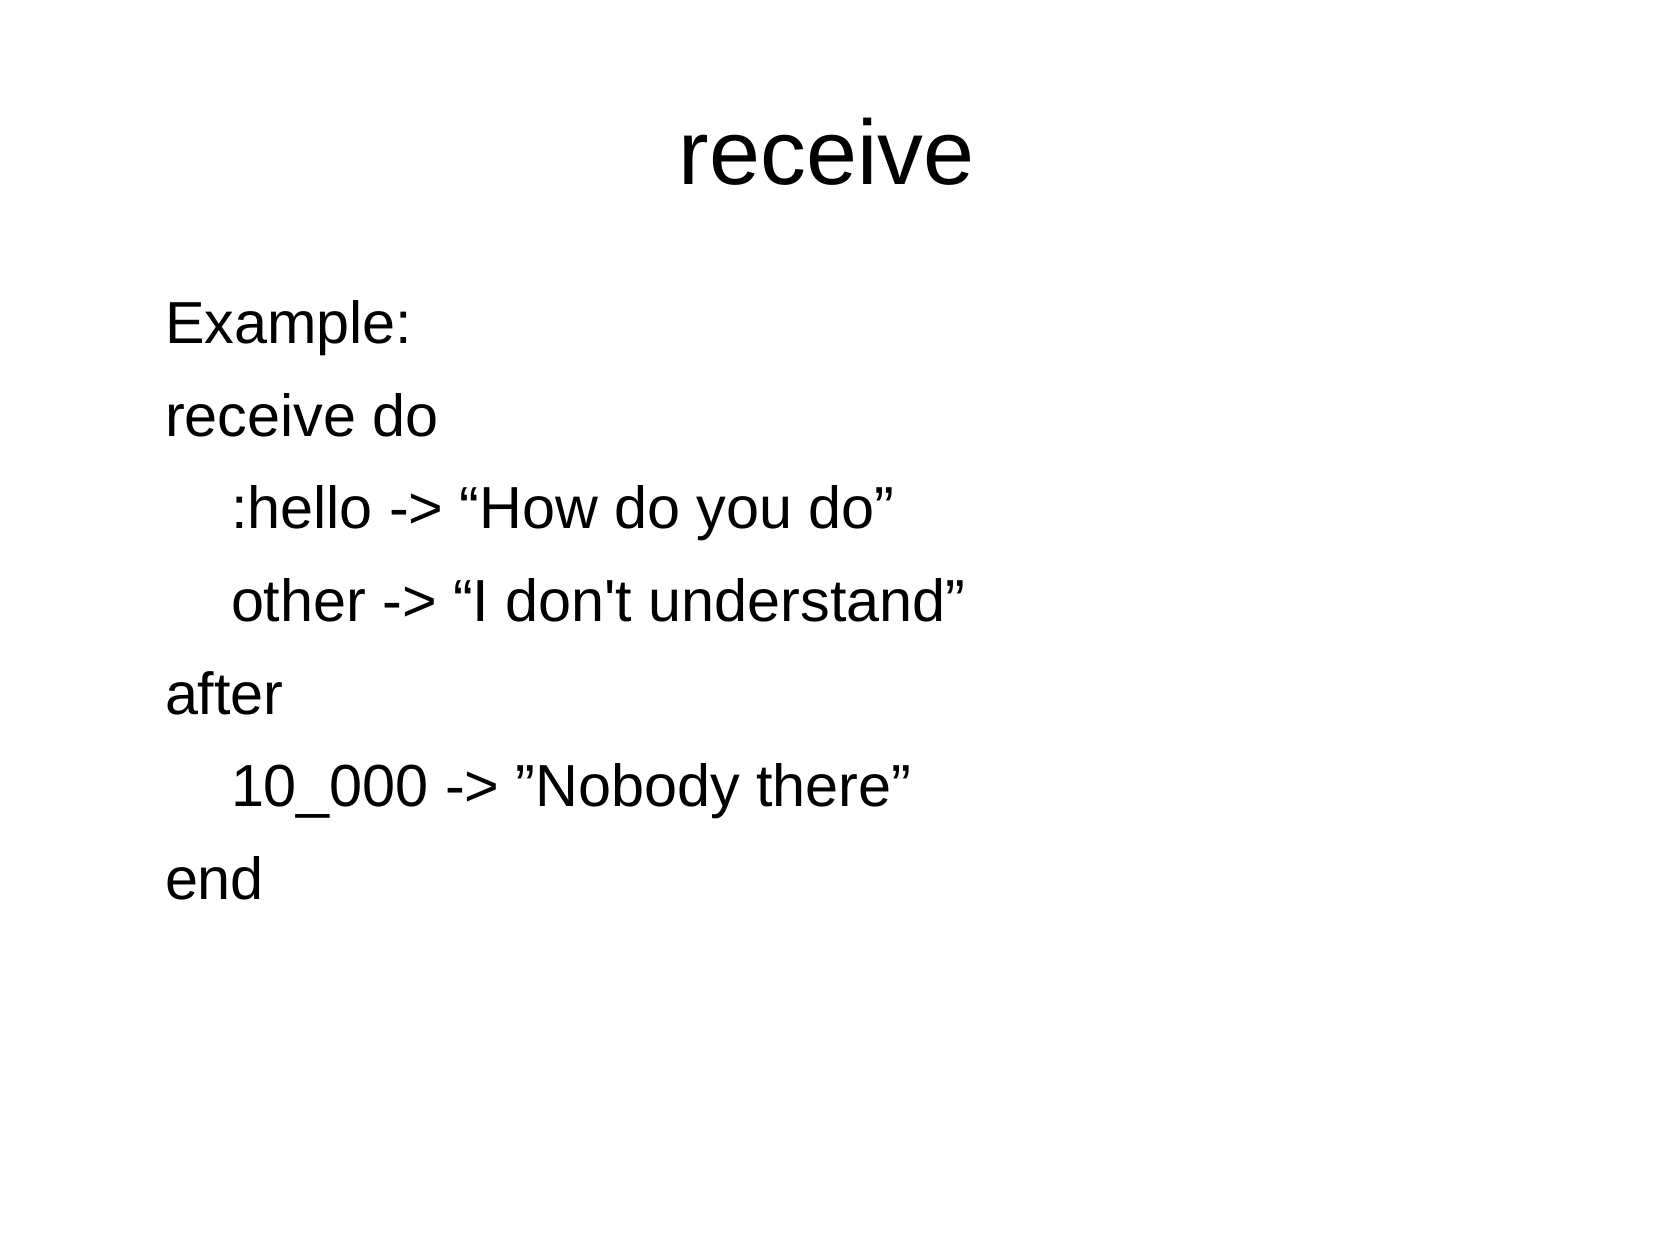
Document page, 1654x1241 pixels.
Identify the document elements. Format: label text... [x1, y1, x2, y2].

list Example: receive do :hello -> “How do you do” other -> “I don't understand” after 10_000 -> ”Nobody there” end [101, 290, 1591, 1010]
title receive [82, 49, 1571, 257]
